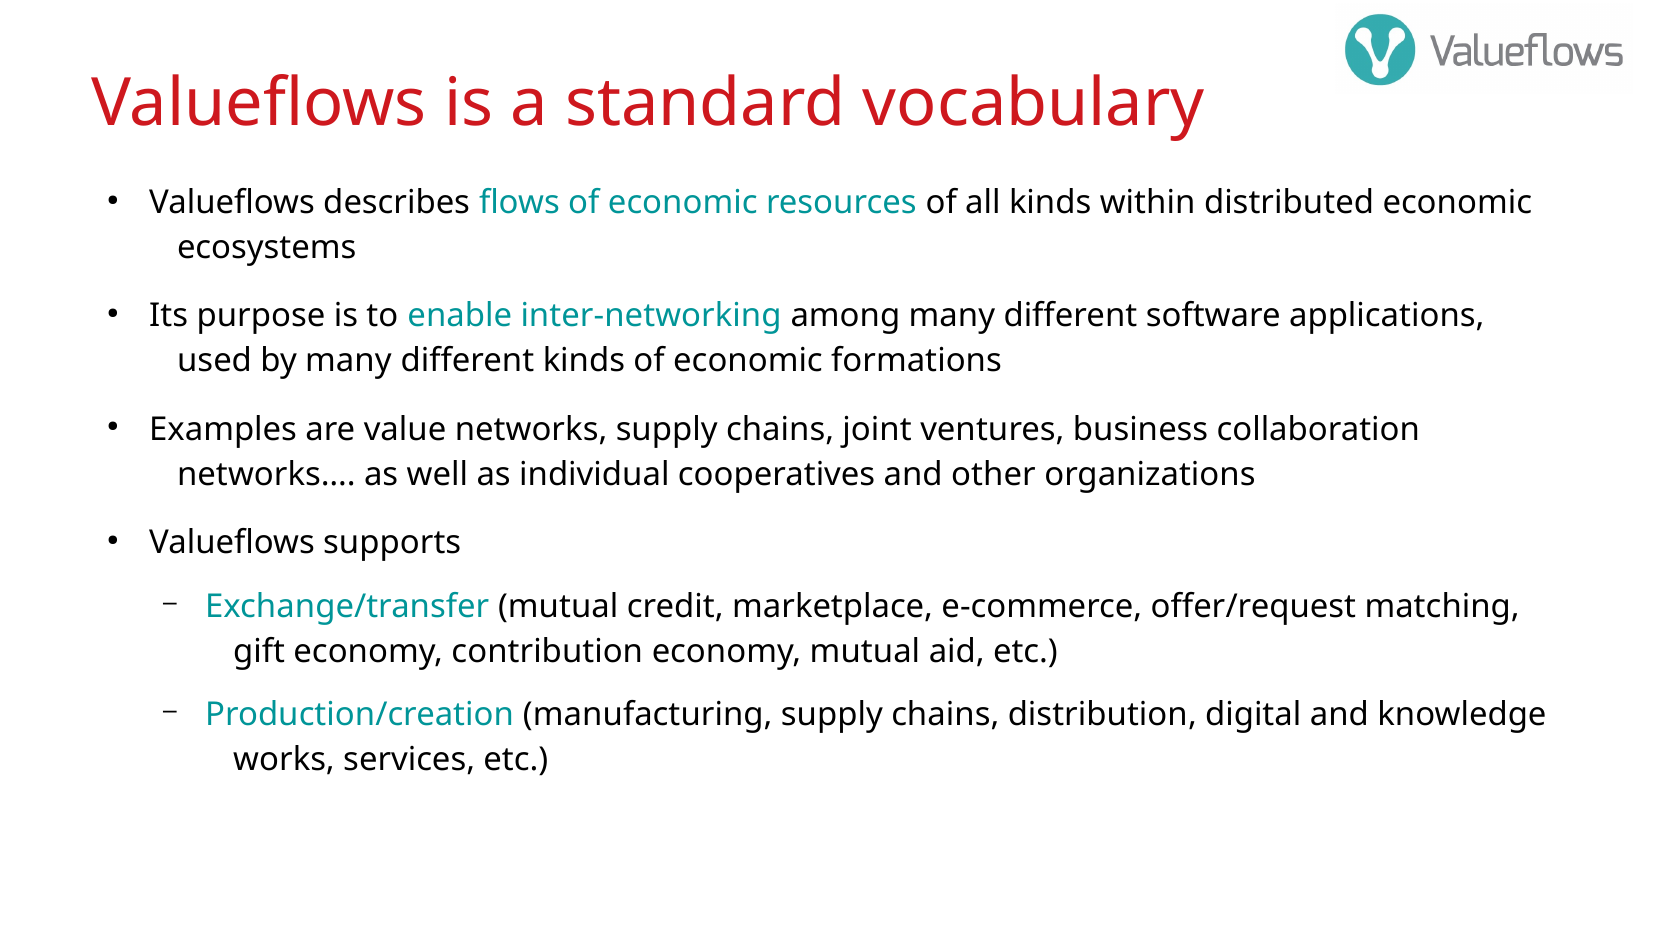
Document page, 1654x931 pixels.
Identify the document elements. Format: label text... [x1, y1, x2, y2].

text_box Valueflows is a standard vocabulary [76, 46, 1441, 295]
list Valueflows describes flows of economic resources of all kinds within distributed economic ecosystems Its purpose is to enable inter-networking among many different software applications, used by many different kinds of economic formations Examples are value networks, supply chains, joint ventures, business collaboration networks…. as well as individual cooperatives and other organizations Valueflows supports Exchange/transfer (mutual credit, marketplace, e-commerce, offer/request matching, gift economy, contribution economy, mutual aid, etc.) Production/creation (manufacturing, supply chains, distribution, digital and knowledge works, services, etc.) [93, 178, 1559, 781]
picture [1335, 3, 1633, 94]
